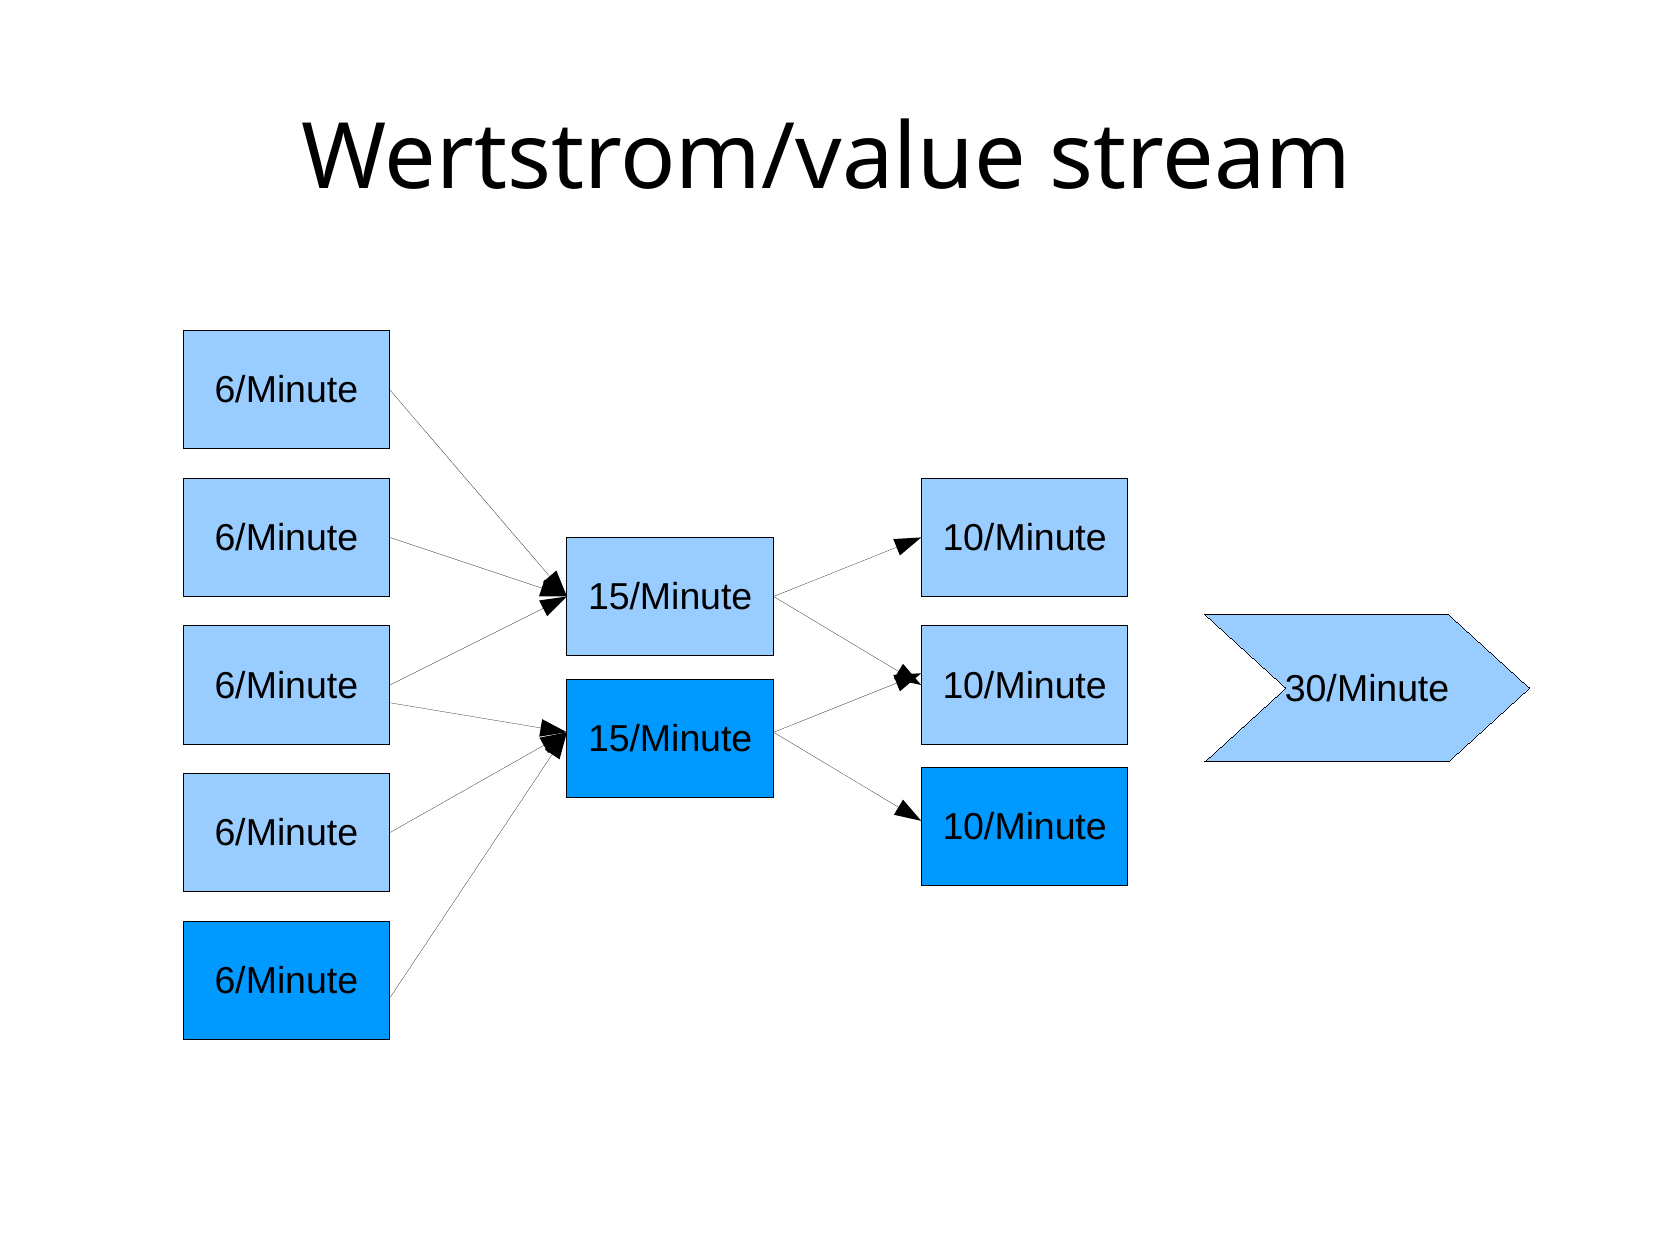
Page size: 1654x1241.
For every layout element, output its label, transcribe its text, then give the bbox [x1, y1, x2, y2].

text_box 10/Minute [921, 767, 1128, 886]
text_box 6/Minute [183, 773, 390, 892]
text_box 6/Minute [183, 625, 390, 745]
title Wertstrom/value stream [82, 56, 1571, 250]
text_box 6/Minute [183, 478, 390, 597]
text_box 15/Minute [566, 537, 774, 656]
text_box 6/Minute [183, 921, 390, 1040]
text_box 6/Minute [183, 330, 390, 449]
text_box 30/Minute [1204, 614, 1530, 762]
text_box 10/Minute [921, 625, 1128, 745]
text_box 15/Minute [566, 679, 774, 798]
text_box 10/Minute [921, 478, 1128, 597]
